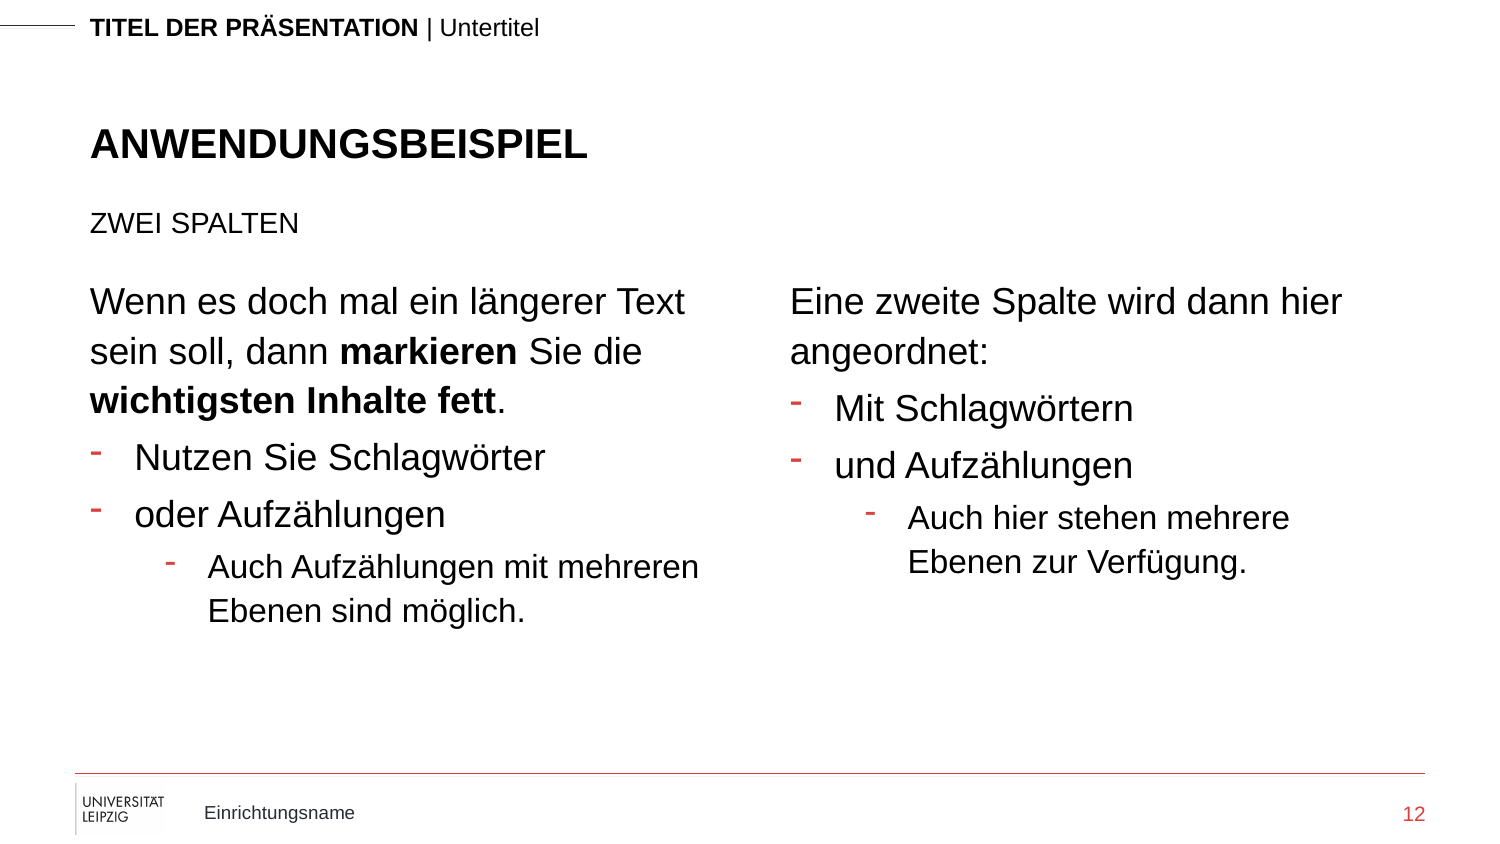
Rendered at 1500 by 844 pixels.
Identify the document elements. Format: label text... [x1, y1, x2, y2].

title Anwendungsbeispiel [75, 50, 1425, 175]
list ZWEI SPALTEN [75, 186, 1425, 247]
list Eine zweite Spalte wird dann hier angeordnet: Mit Schlagwörtern und Aufzählungen Auch hier stehen mehrere Ebenen zur Verfügung. [774, 265, 1425, 754]
picture [75, 782, 165, 836]
slide_number <Foliennummer> [1303, 800, 1426, 834]
list Wenn es doch mal ein längerer Text sein soll, dann markieren Sie die wichtigsten Inhalte fett. Nutzen Sie Schlagwörter oder Aufzählungen Auch Aufzählungen mit mehreren Ebenen sind möglich. [75, 265, 724, 754]
